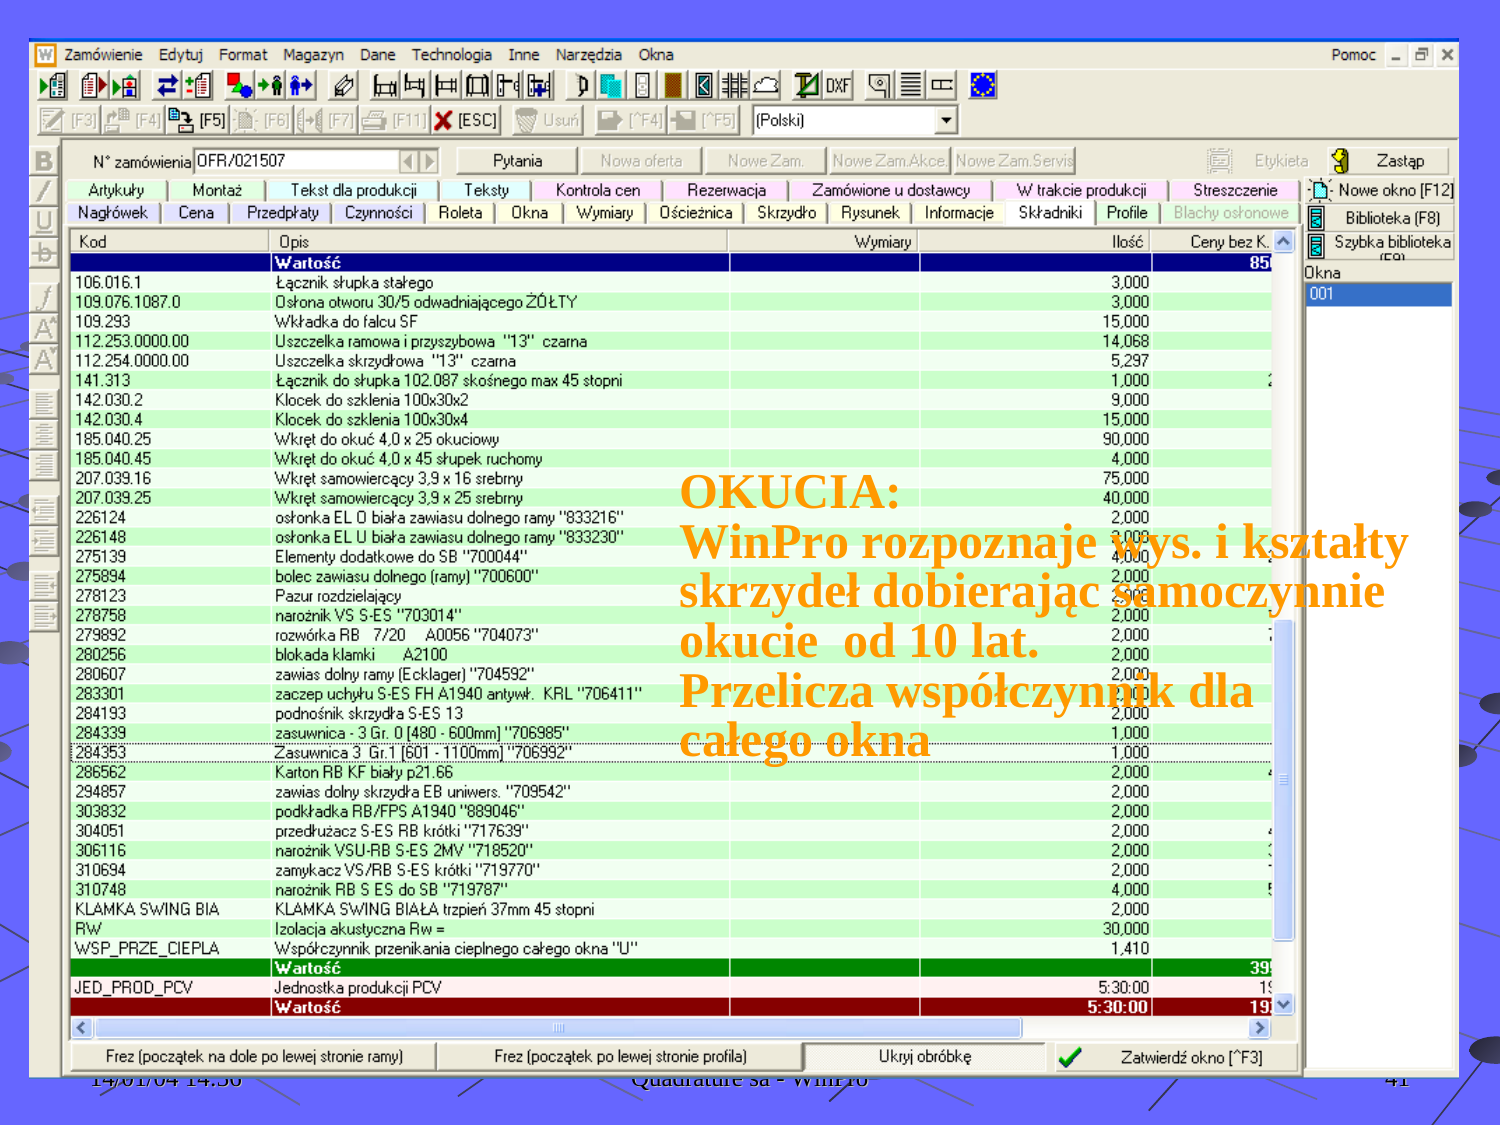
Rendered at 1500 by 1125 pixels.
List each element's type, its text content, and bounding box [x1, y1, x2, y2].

picture [29, 38, 1459, 1079]
text_box OKUCIA: WinPro rozpoznaje wys. i kształty skrzydeł dobierając samoczynnie okucie od 10 lat. Przelicza współczynnik dla całego okna [679, 468, 1500, 768]
